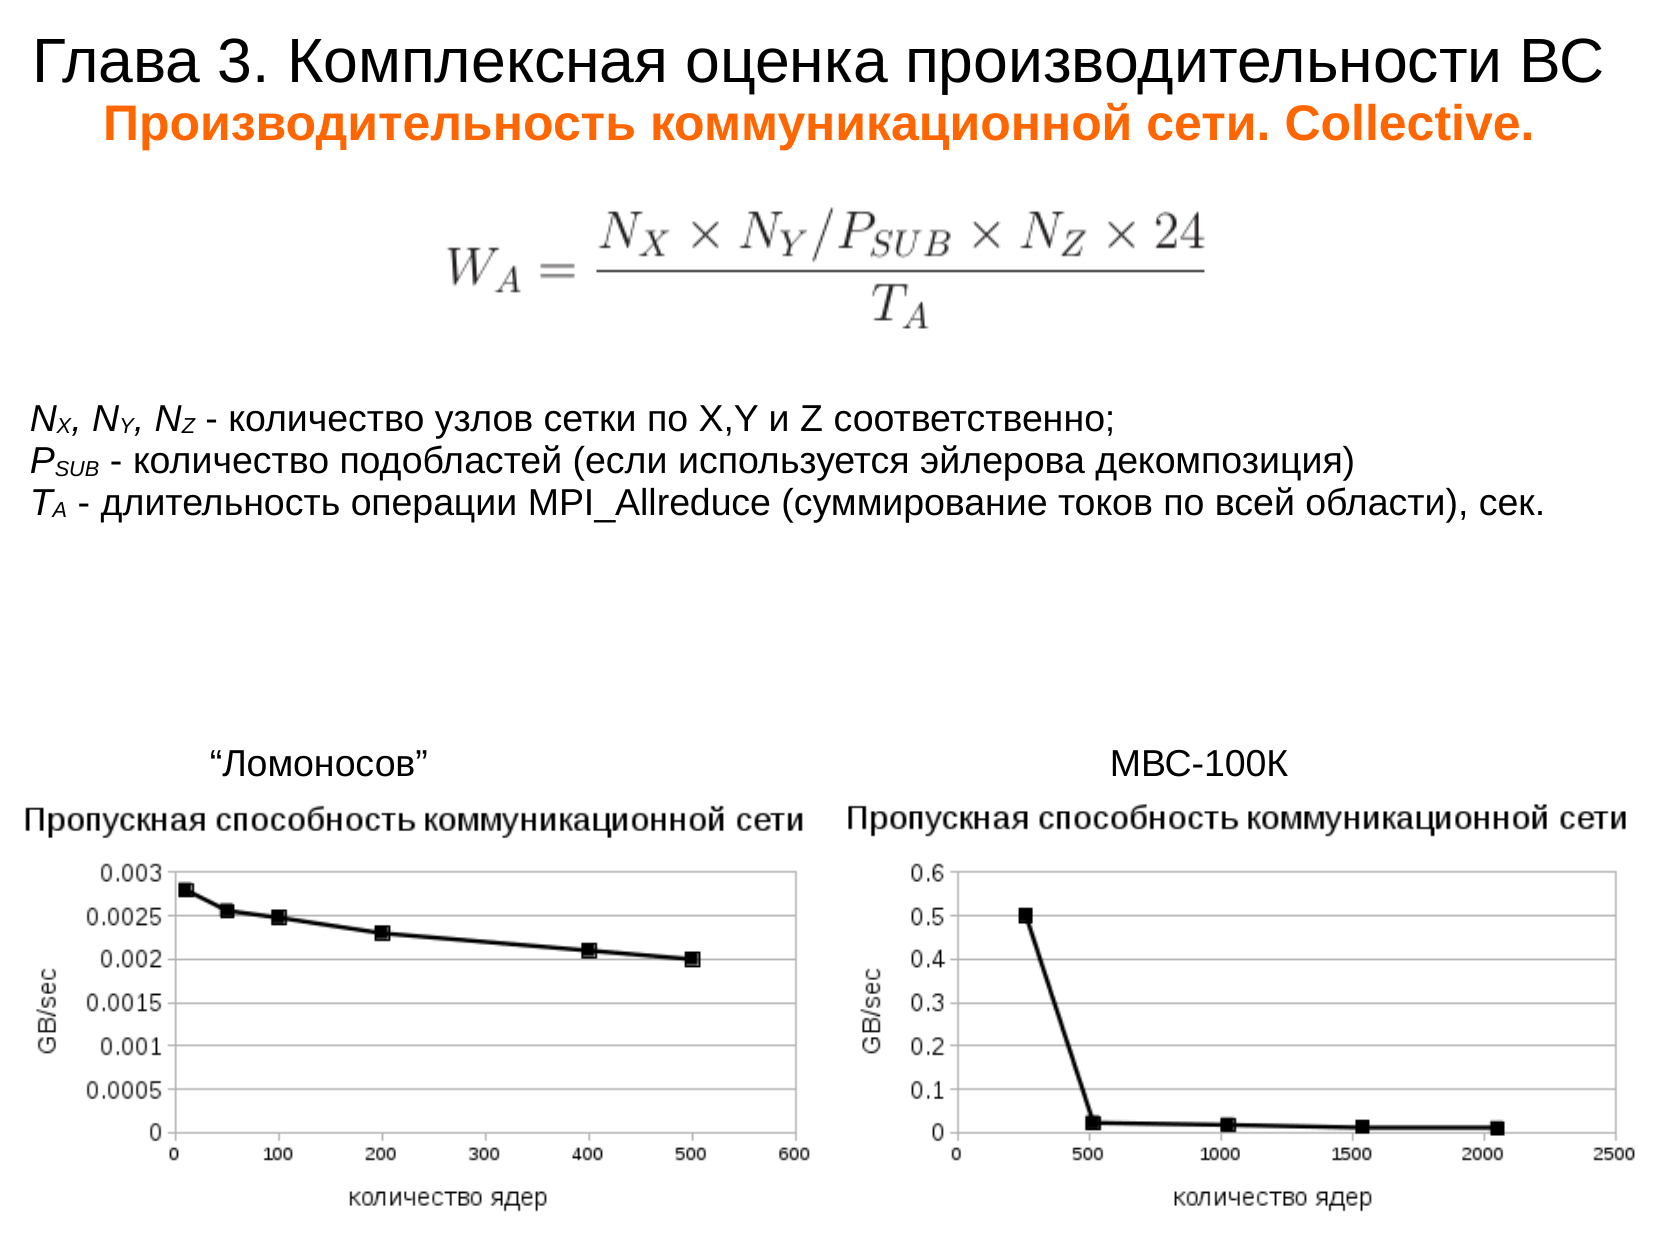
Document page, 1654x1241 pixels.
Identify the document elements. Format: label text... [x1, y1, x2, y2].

text_box “Ломоносов” [195, 735, 443, 792]
picture [0, 775, 1654, 1241]
text_box МВС-100К [1095, 735, 1304, 792]
text_box NX, NY, NZ - количество узлов сетки по X,Y и Z соответственно; PSUB - количество подобластей (если используется эйлерова декомпозиция) TA - длительность операции MPI_Allreduce (суммирование токов по всей области), сек. [15, 390, 1654, 657]
title Глава 3. Комплексная оценка производительности ВС Производительность коммуникационной сети. Collective. [0, 0, 1654, 193]
picture [375, 164, 1255, 365]
